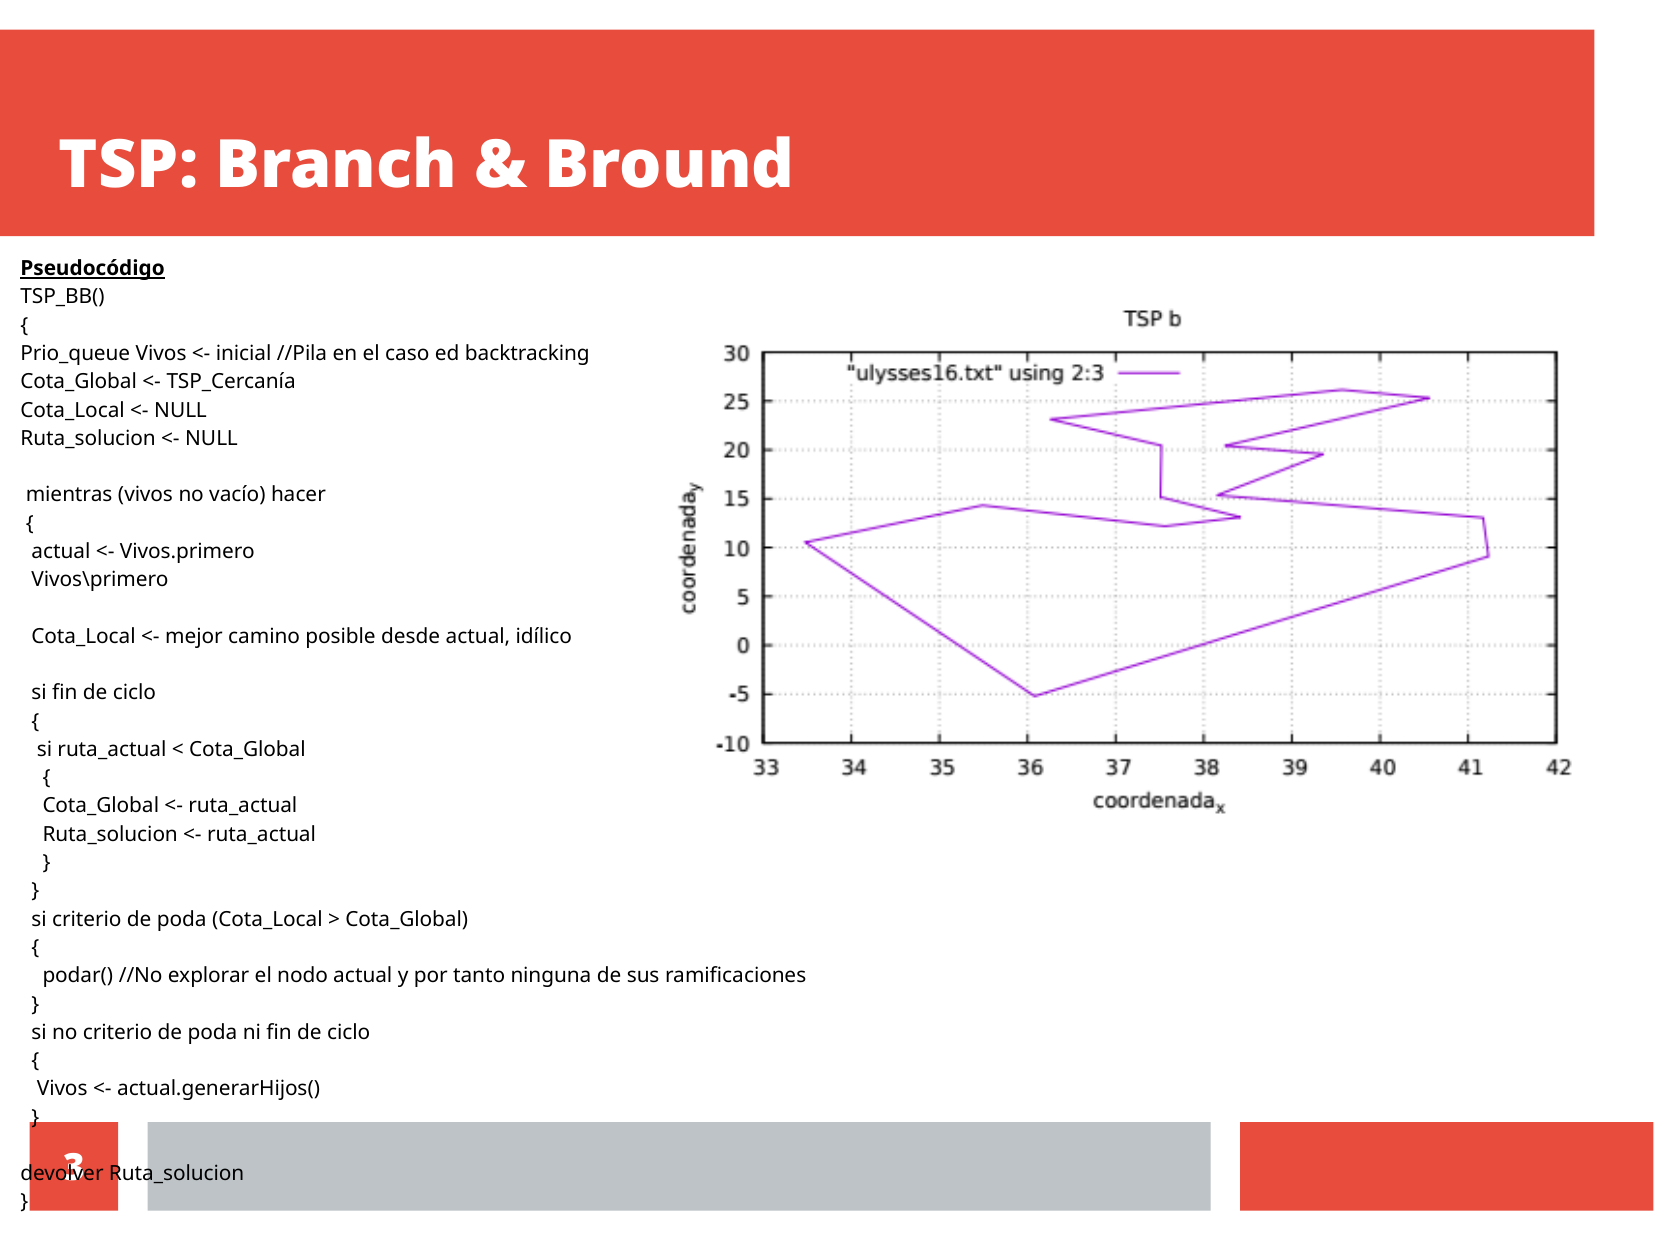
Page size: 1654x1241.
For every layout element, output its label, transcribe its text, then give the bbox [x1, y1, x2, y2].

text_box Pseudocódigo TSP_BB() { Prio_queue Vivos <- inicial //Pila en el caso ed backtracking Cota_Global <- TSP_Cercanía Cota_Local <- NULL Ruta_solucion <- NULL mientras (vivos no vacío) hacer { actual <- Vivos.primero Vivos\primero Cota_Local <- mejor camino posible desde actual, idílico si fin de ciclo { si ruta_actual < Cota_Global { Cota_Global <- ruta_actual Ruta_solucion <- ruta_actual } } si criterio de poda (Cota_Local > Cota_Global) { podar() //No explorar el nodo actual y por tanto ninguna de sus ramificaciones } si no criterio de poda ni fin de ciclo { Vivos <- actual.generarHijos() } devolver Ruta_solucion } [5, 245, 945, 1111]
picture [667, 282, 1595, 839]
title TSP: Branch & Bround [59, 59, 1595, 207]
